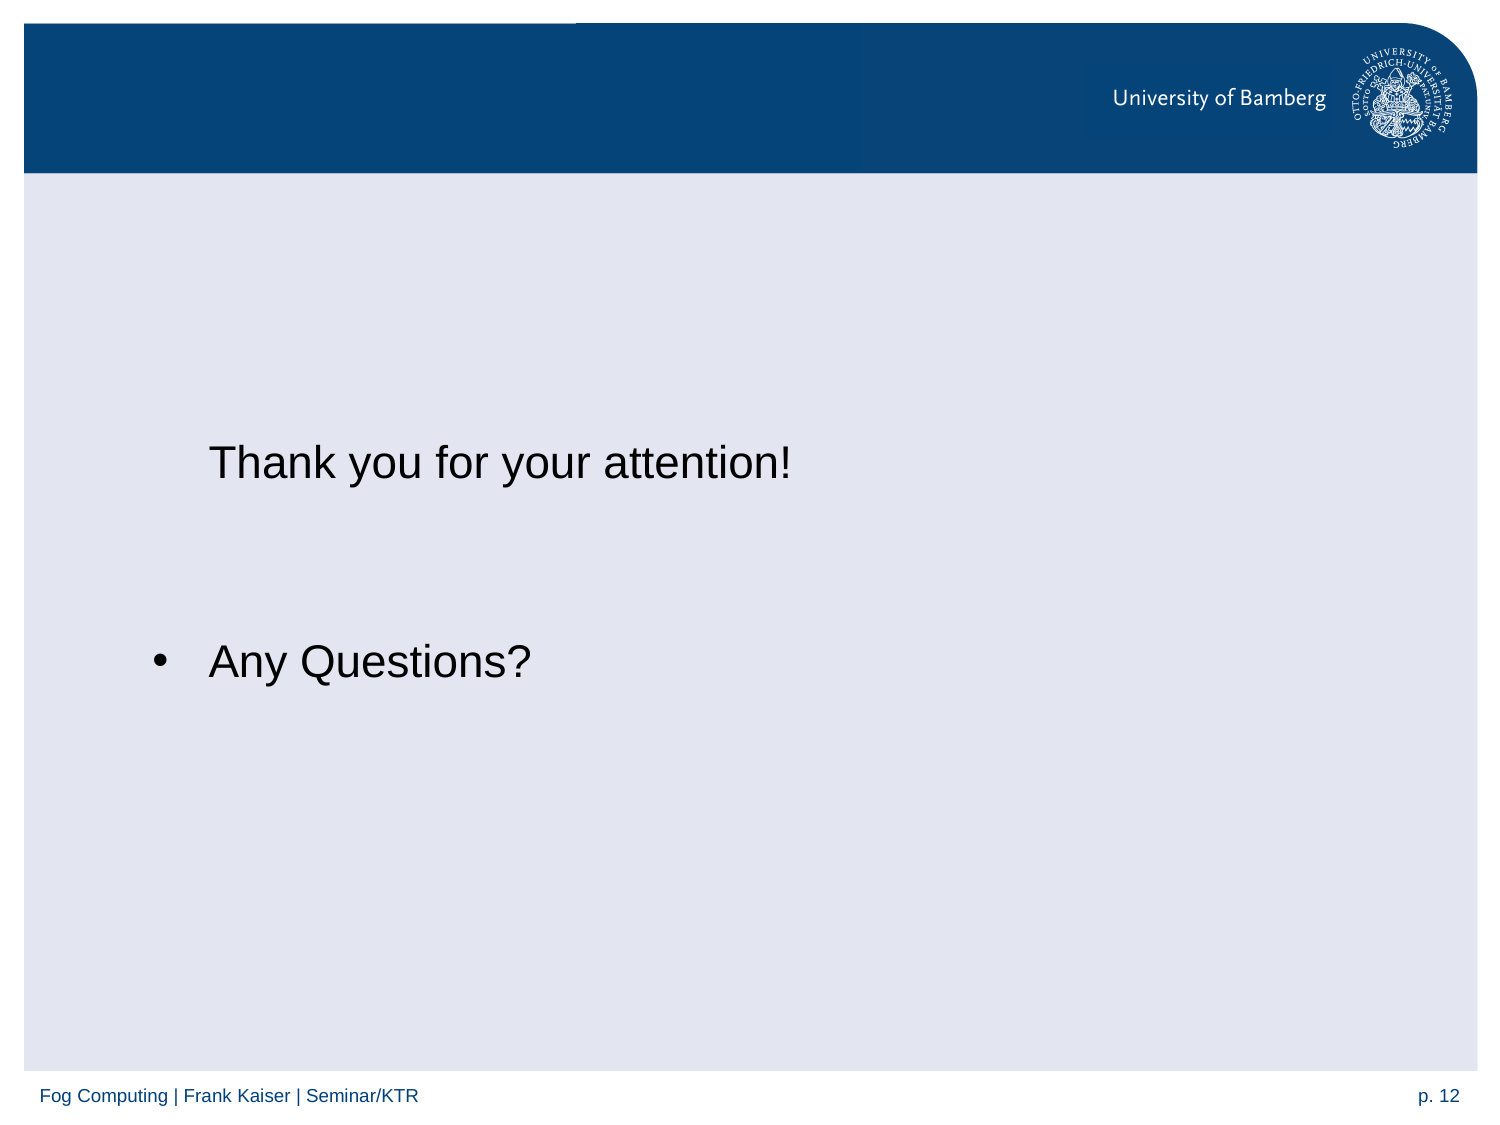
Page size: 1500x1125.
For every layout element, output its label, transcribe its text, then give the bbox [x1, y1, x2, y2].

list Thank you for your attention! Any Questions? [137, 424, 1363, 888]
picture [0, 0, 1500, 1125]
